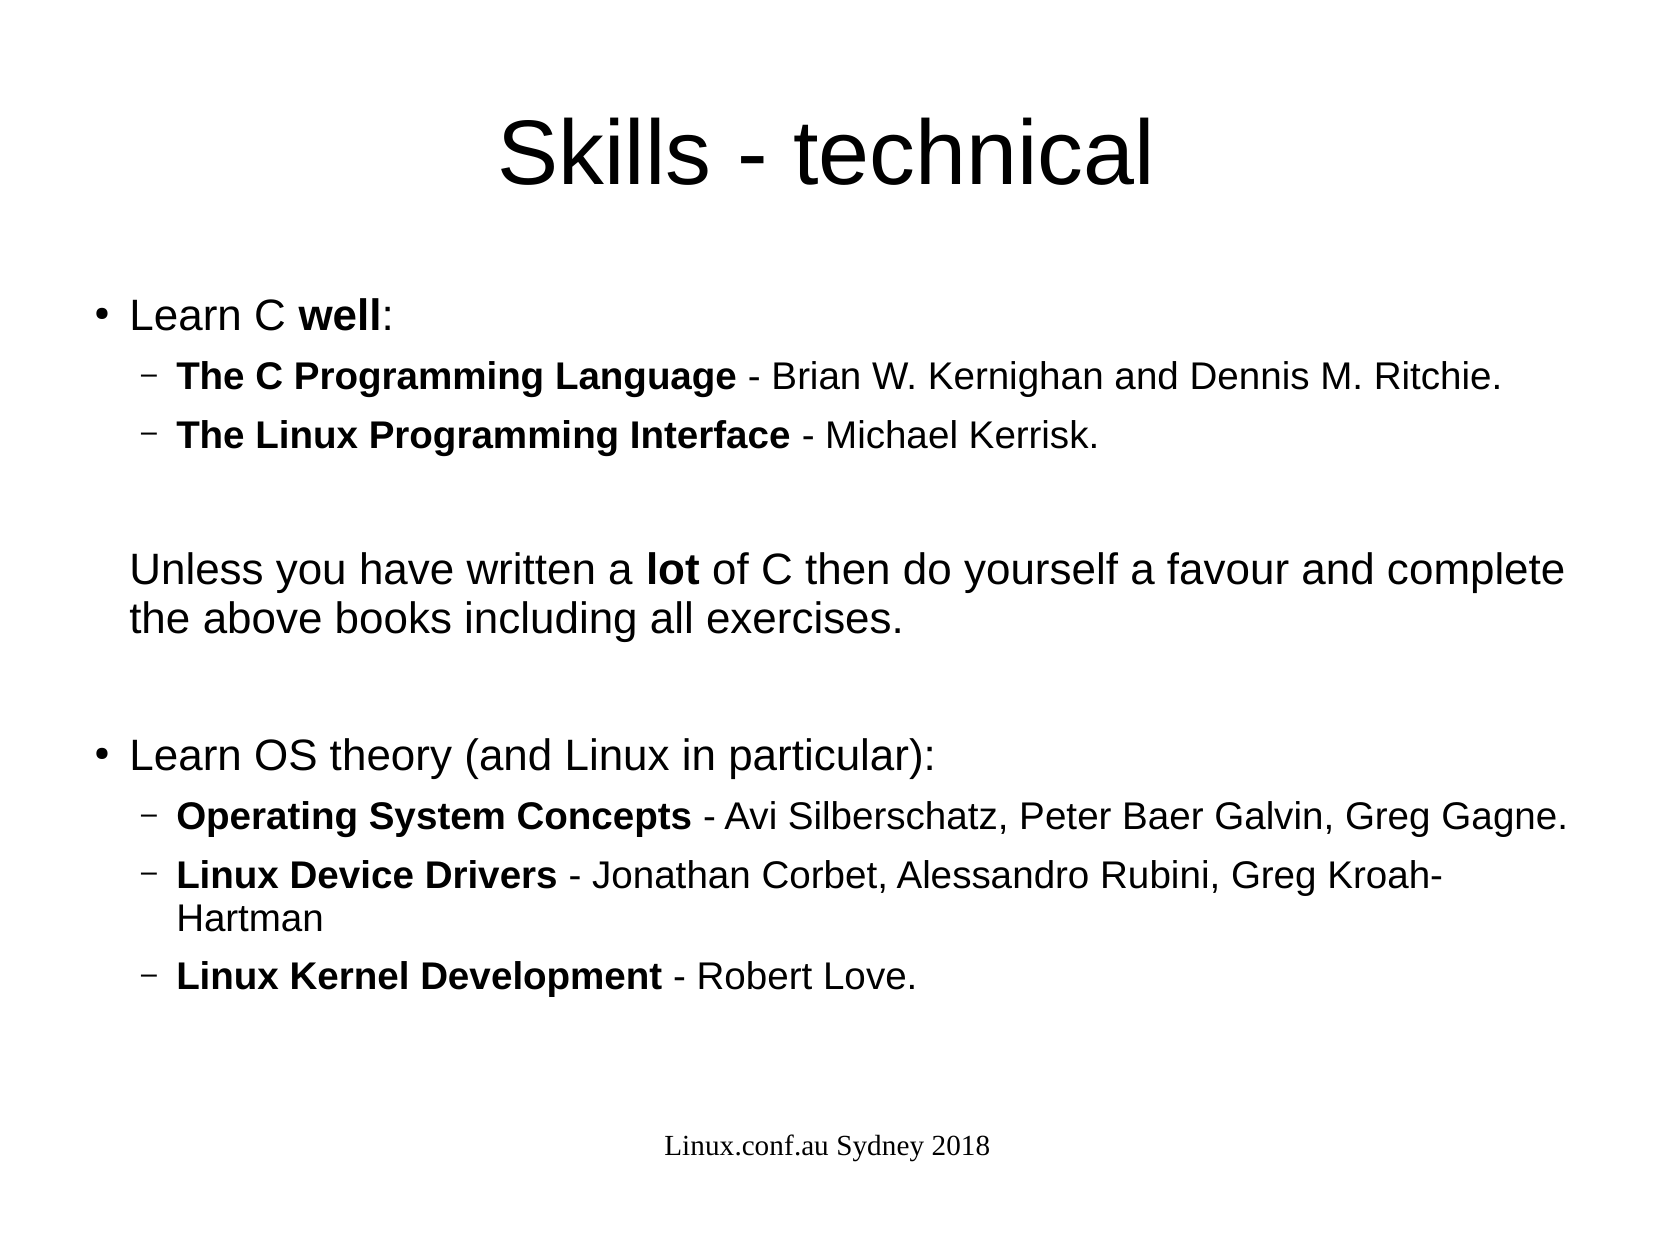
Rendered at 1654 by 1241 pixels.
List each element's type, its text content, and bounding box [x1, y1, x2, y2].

title Skills - technical [82, 49, 1571, 257]
list Learn C well: The C Programming Language - Brian W. Kernighan and Dennis M. Ritchie. The Linux Programming Interface - Michael Kerrisk. Unless you have written a lot of C then do yourself a favour and complete the above books including all exercises. Learn OS theory (and Linux in particular): Operating System Concepts - Avi Silberschatz, Peter Baer Galvin, Greg Gagne. Linux Device Drivers - Jonathan Corbet, Alessandro Rubini, Greg Kroah-Hartman Linux Kernel Development - Robert Love. [82, 290, 1571, 1010]
